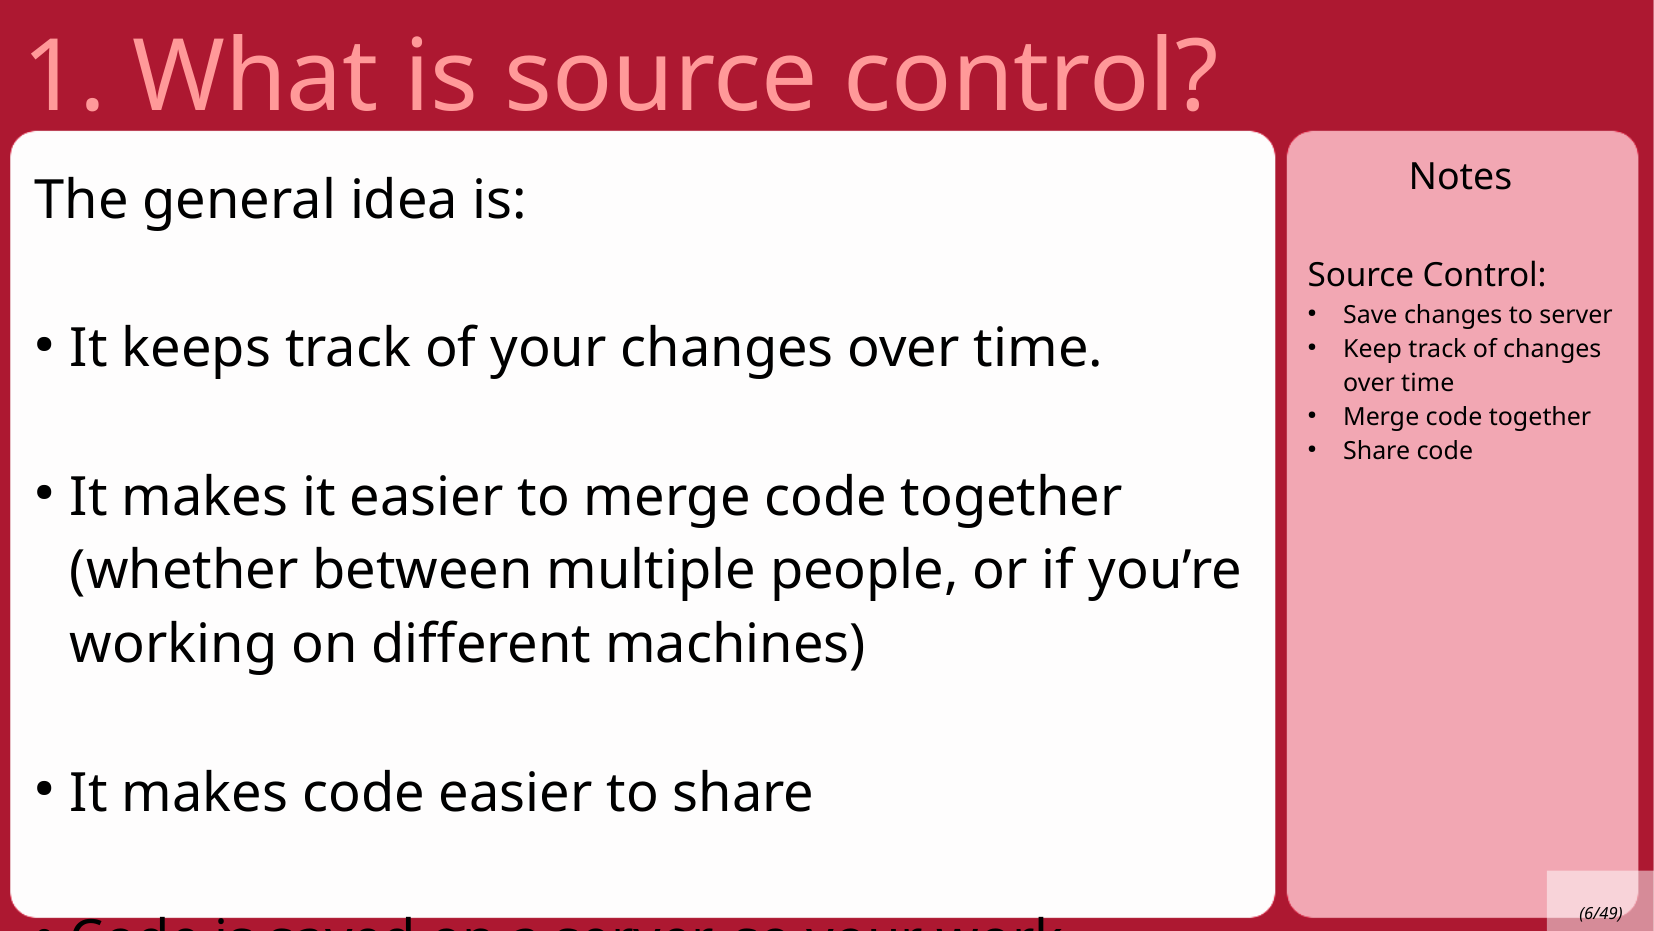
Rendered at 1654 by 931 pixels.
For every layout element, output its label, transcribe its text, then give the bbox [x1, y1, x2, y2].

title 1. What is source control? [22, 7, 1511, 136]
text_box (<number>/49) [1546, 877, 1654, 931]
text_box The general idea is: It keeps track of your changes over time. It makes it easier to merge code together (whether between multiple people, or if you’re working on different machines) It makes code easier to share Code is saved on a server, so your work shouldn’t get lost. [34, 160, 1248, 891]
text_box Notes Source Control: Save changes to server Keep track of changes over time Merge code together Share code [1290, 141, 1631, 419]
picture [0, 0, 1654, 931]
